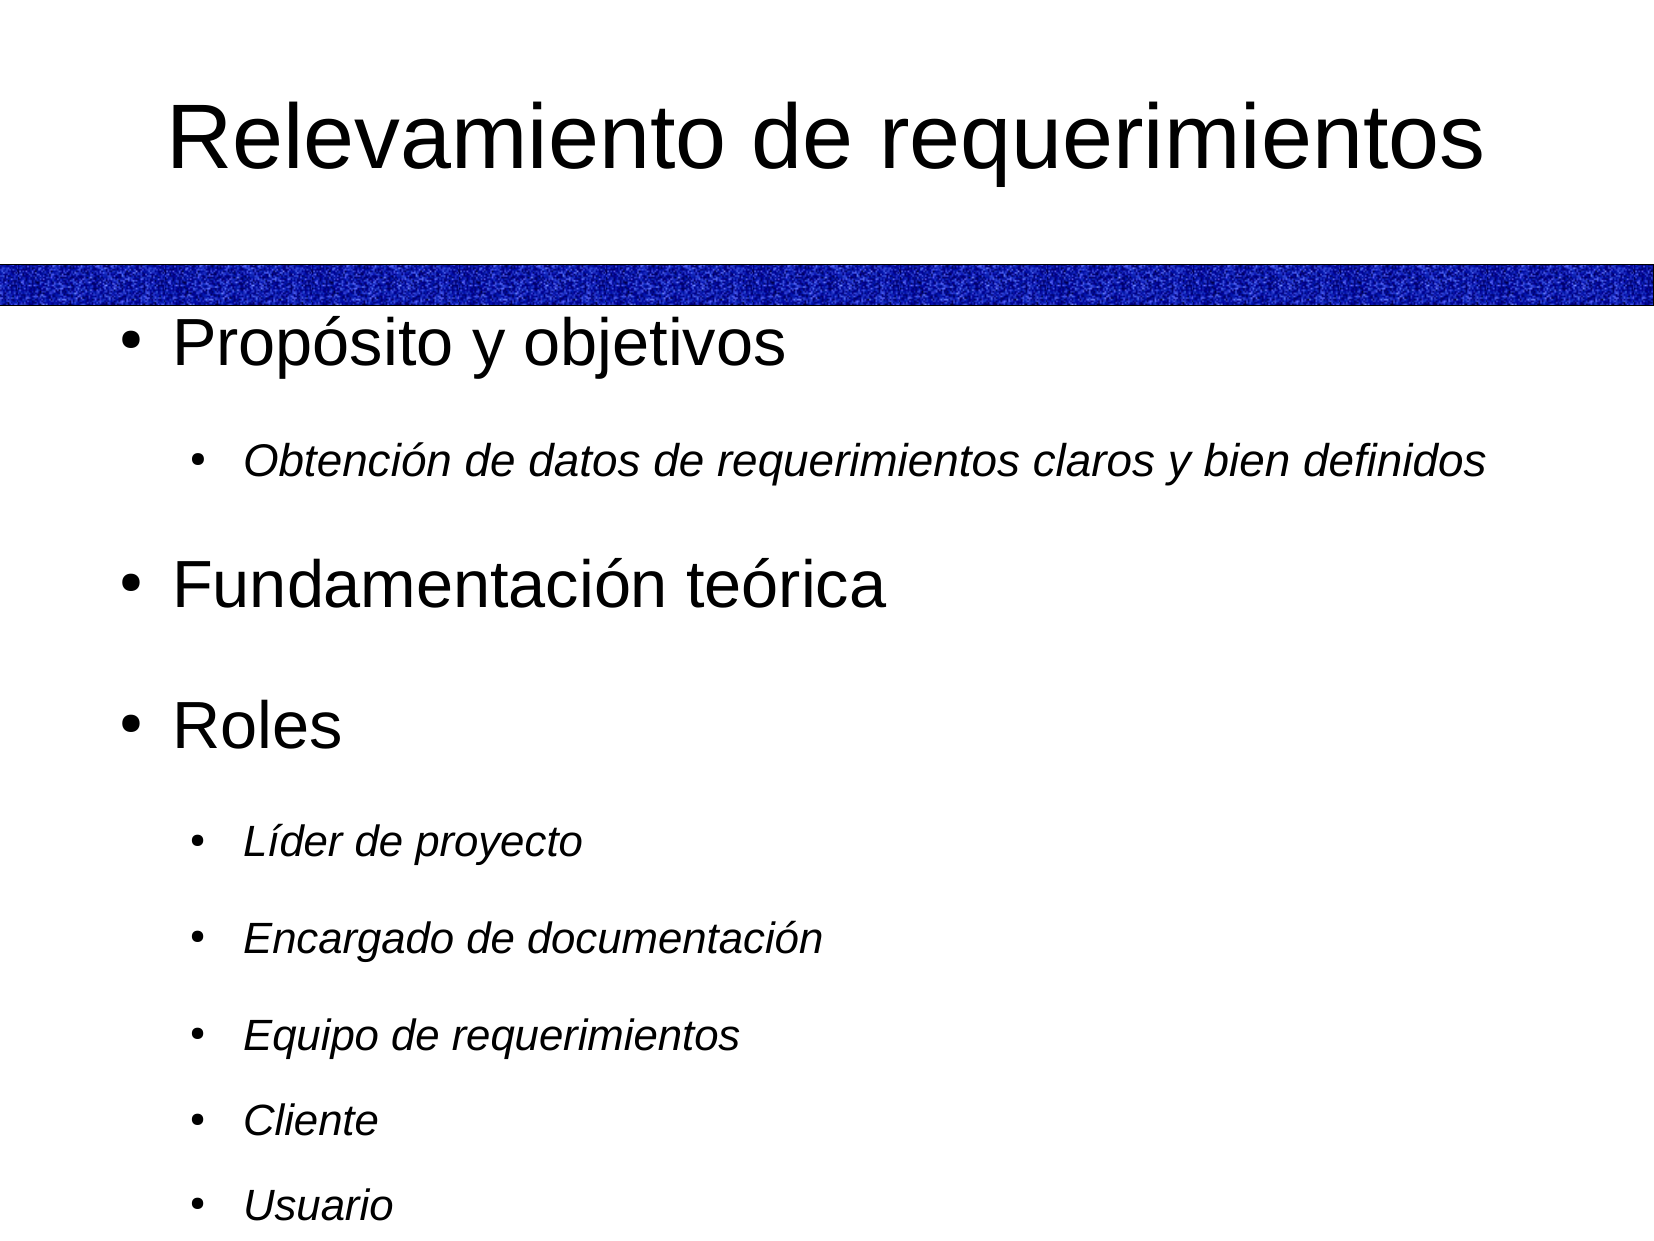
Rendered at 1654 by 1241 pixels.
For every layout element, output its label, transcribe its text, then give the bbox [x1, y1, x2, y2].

title Relevamiento de requerimientos [58, 14, 1595, 260]
list Propósito y objetivos Obtención de datos de requerimientos claros y bien definidos Fundamentación teórica Roles Líder de proyecto Encargado de documentación Equipo de requerimientos Cliente Usuario [101, 304, 1549, 1241]
picture [0, 265, 1653, 305]
